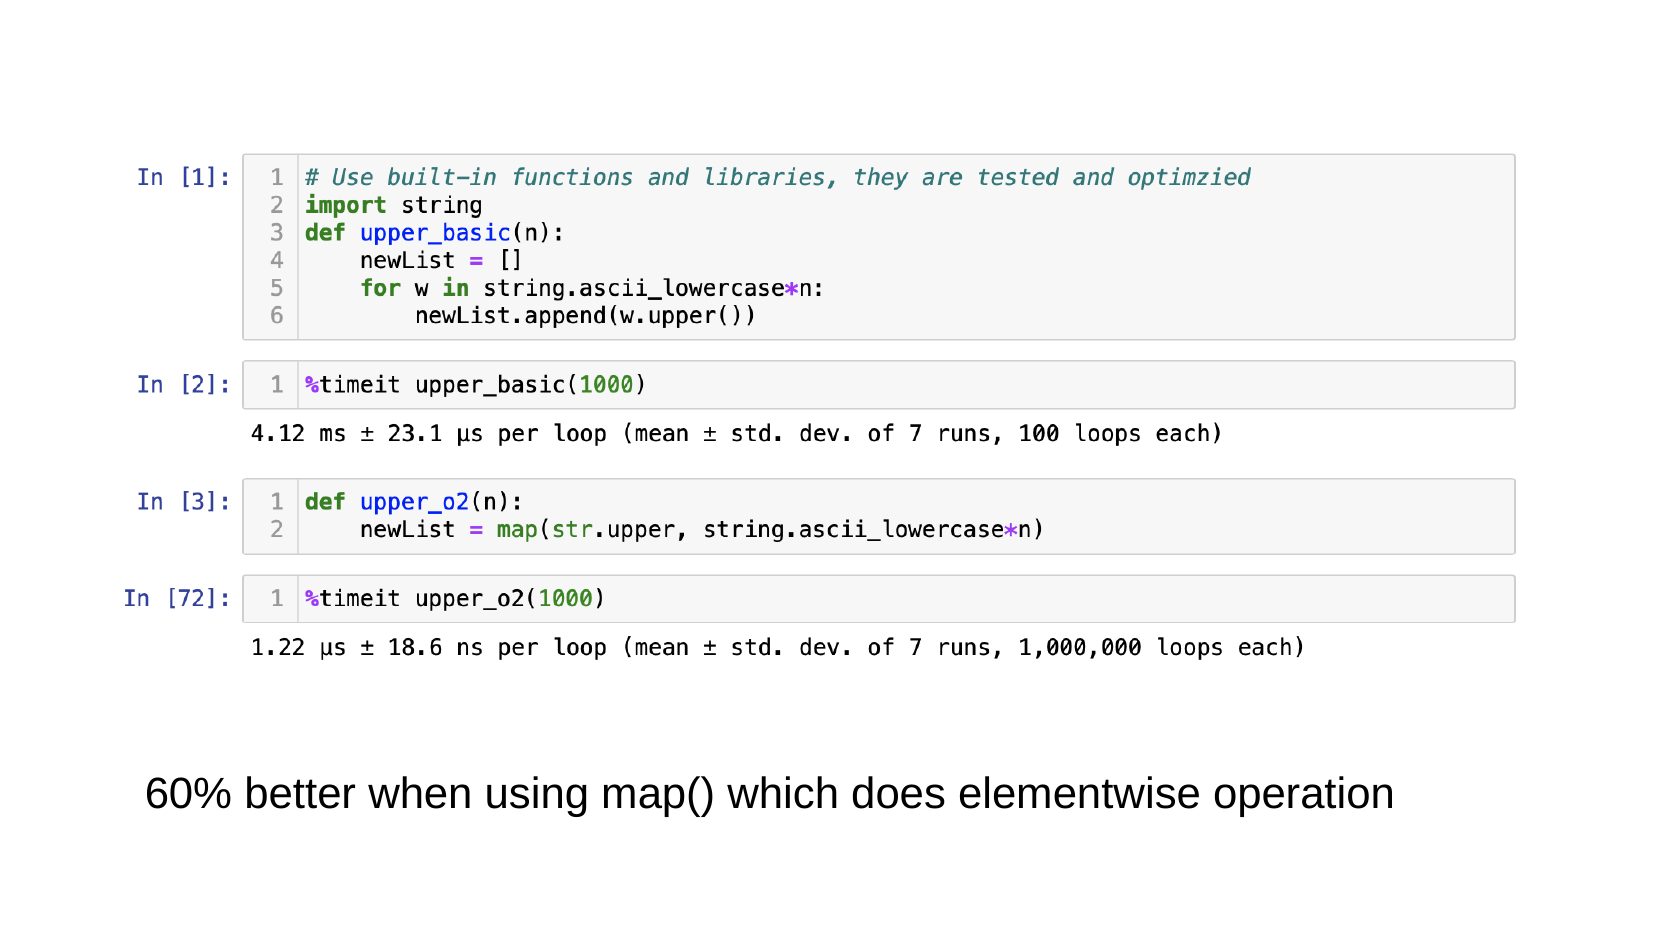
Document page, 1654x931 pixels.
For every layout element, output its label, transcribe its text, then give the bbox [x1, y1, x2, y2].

text_box 60% better when using map() which does elementwise operation [130, 761, 1412, 826]
picture [118, 127, 1538, 676]
